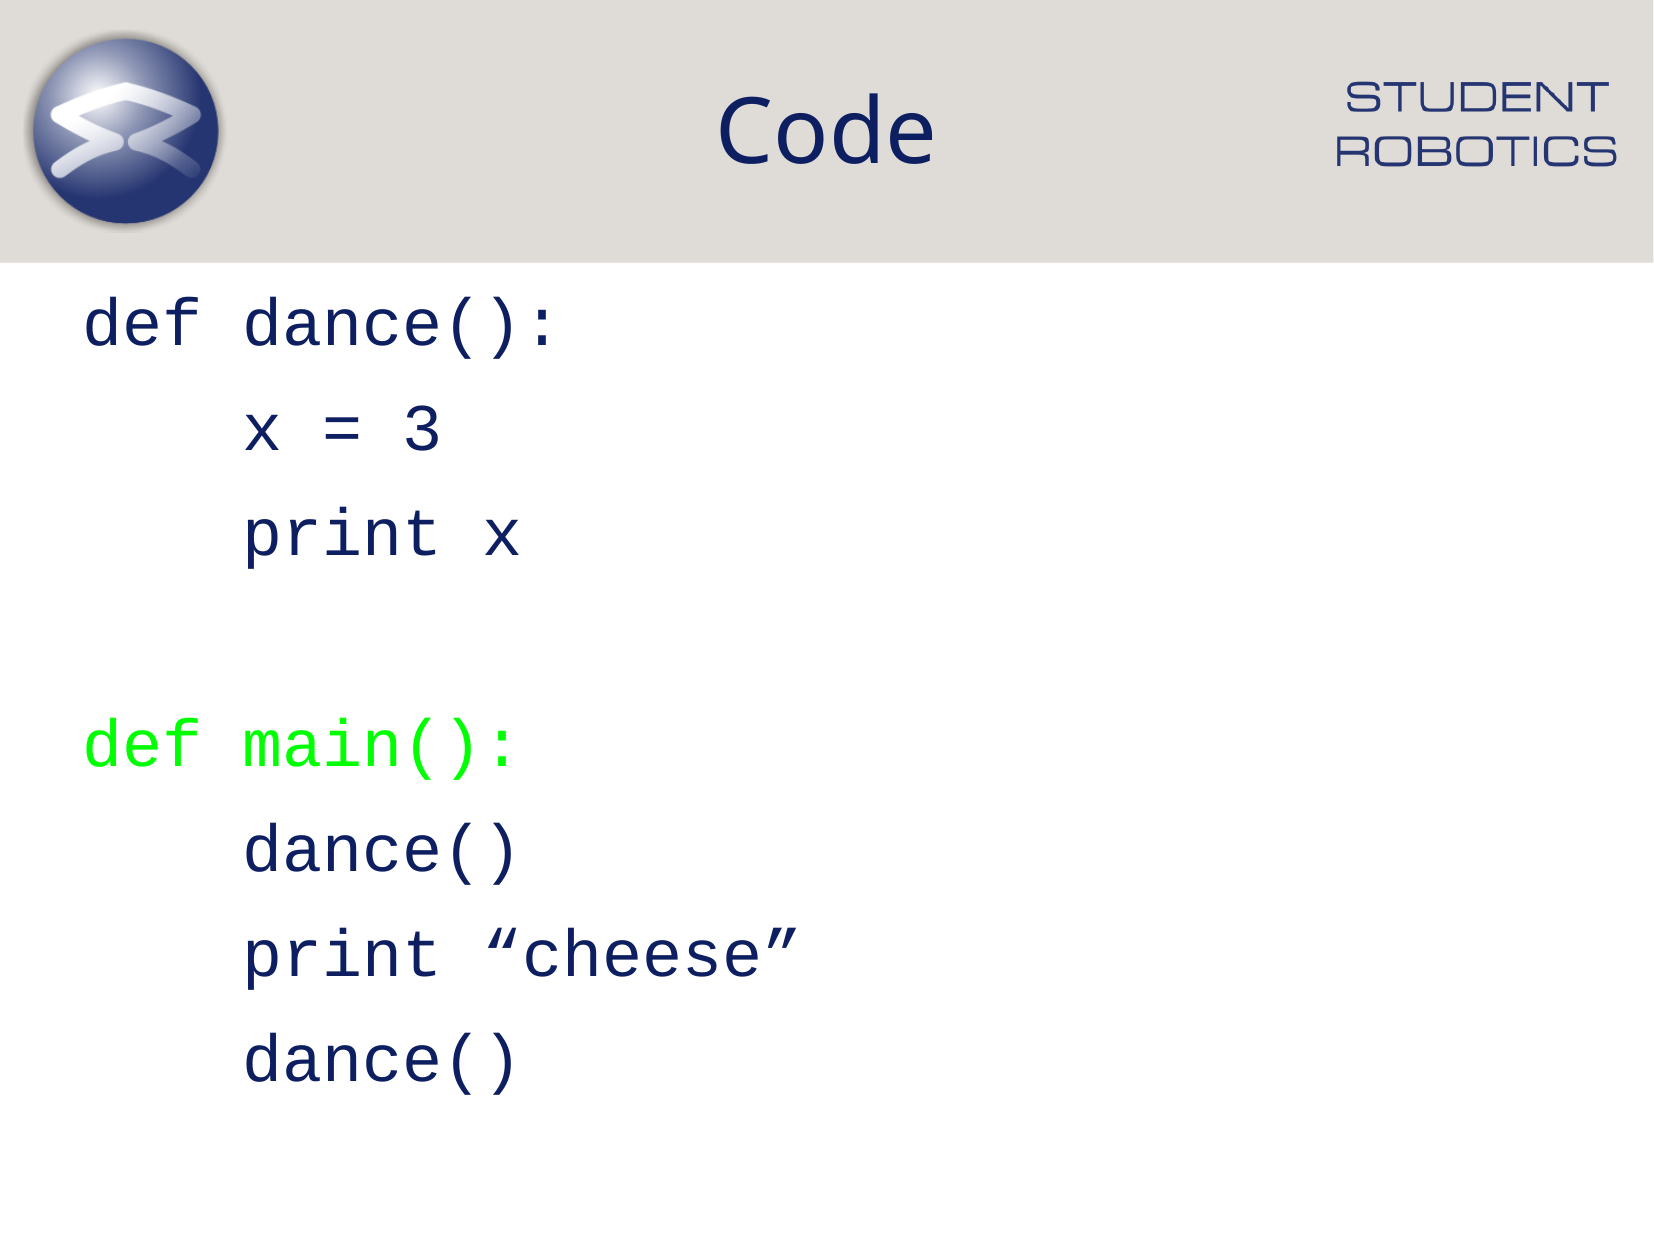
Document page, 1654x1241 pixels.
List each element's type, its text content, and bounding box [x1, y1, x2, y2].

picture [1571, 68, 1633, 174]
picture [9, 19, 82, 245]
list def dance(): x = 3 print x def main(): dance() print “cheese” dance() [82, 290, 1571, 1207]
title Code [82, 0, 1571, 257]
